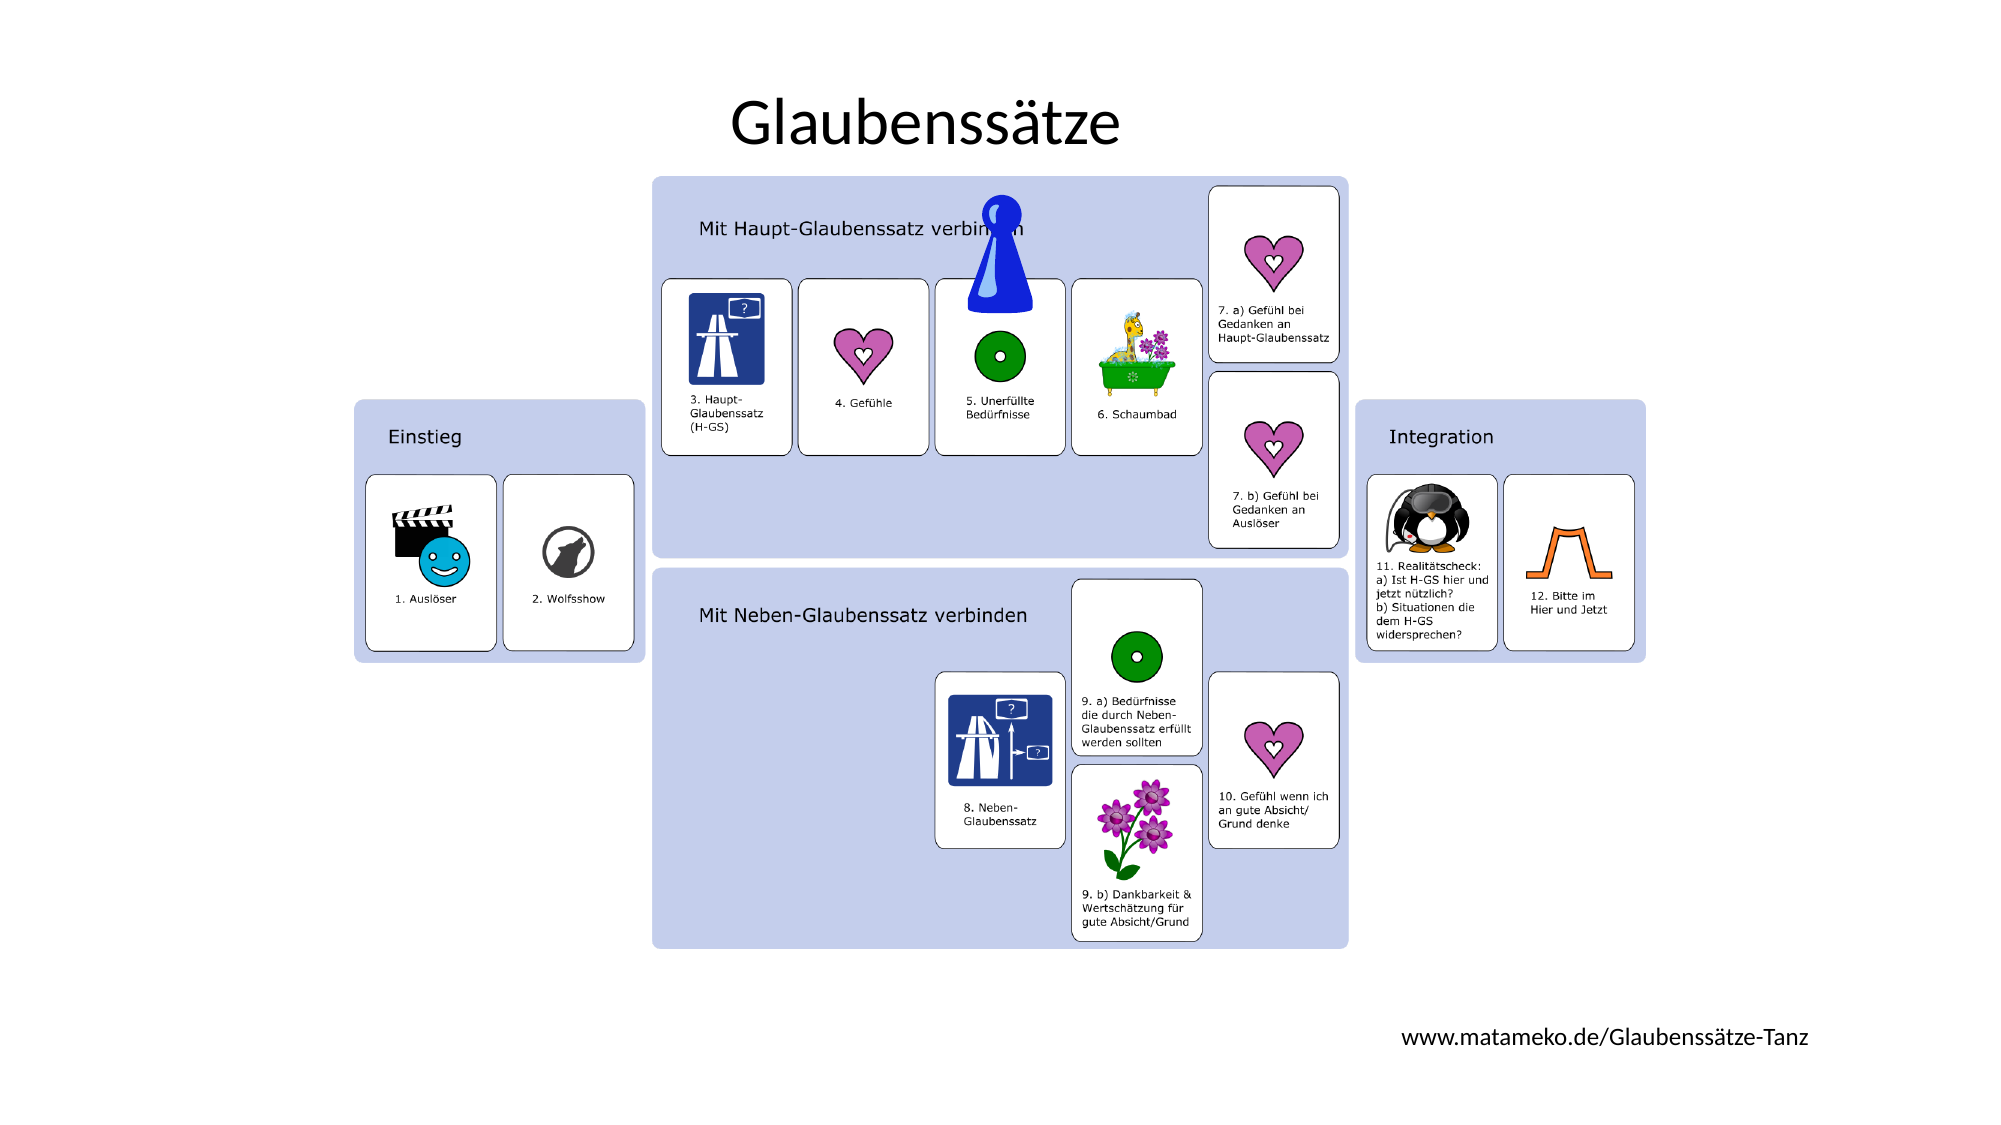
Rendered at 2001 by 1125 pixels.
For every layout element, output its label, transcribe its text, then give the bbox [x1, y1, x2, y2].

text_box [967, 194, 1033, 314]
picture [354, 176, 1646, 949]
text_box Glaubenssätze [715, 70, 1142, 167]
text_box www.matameko.de/Glaubenssätze-Tanz [1386, 1013, 1825, 1058]
